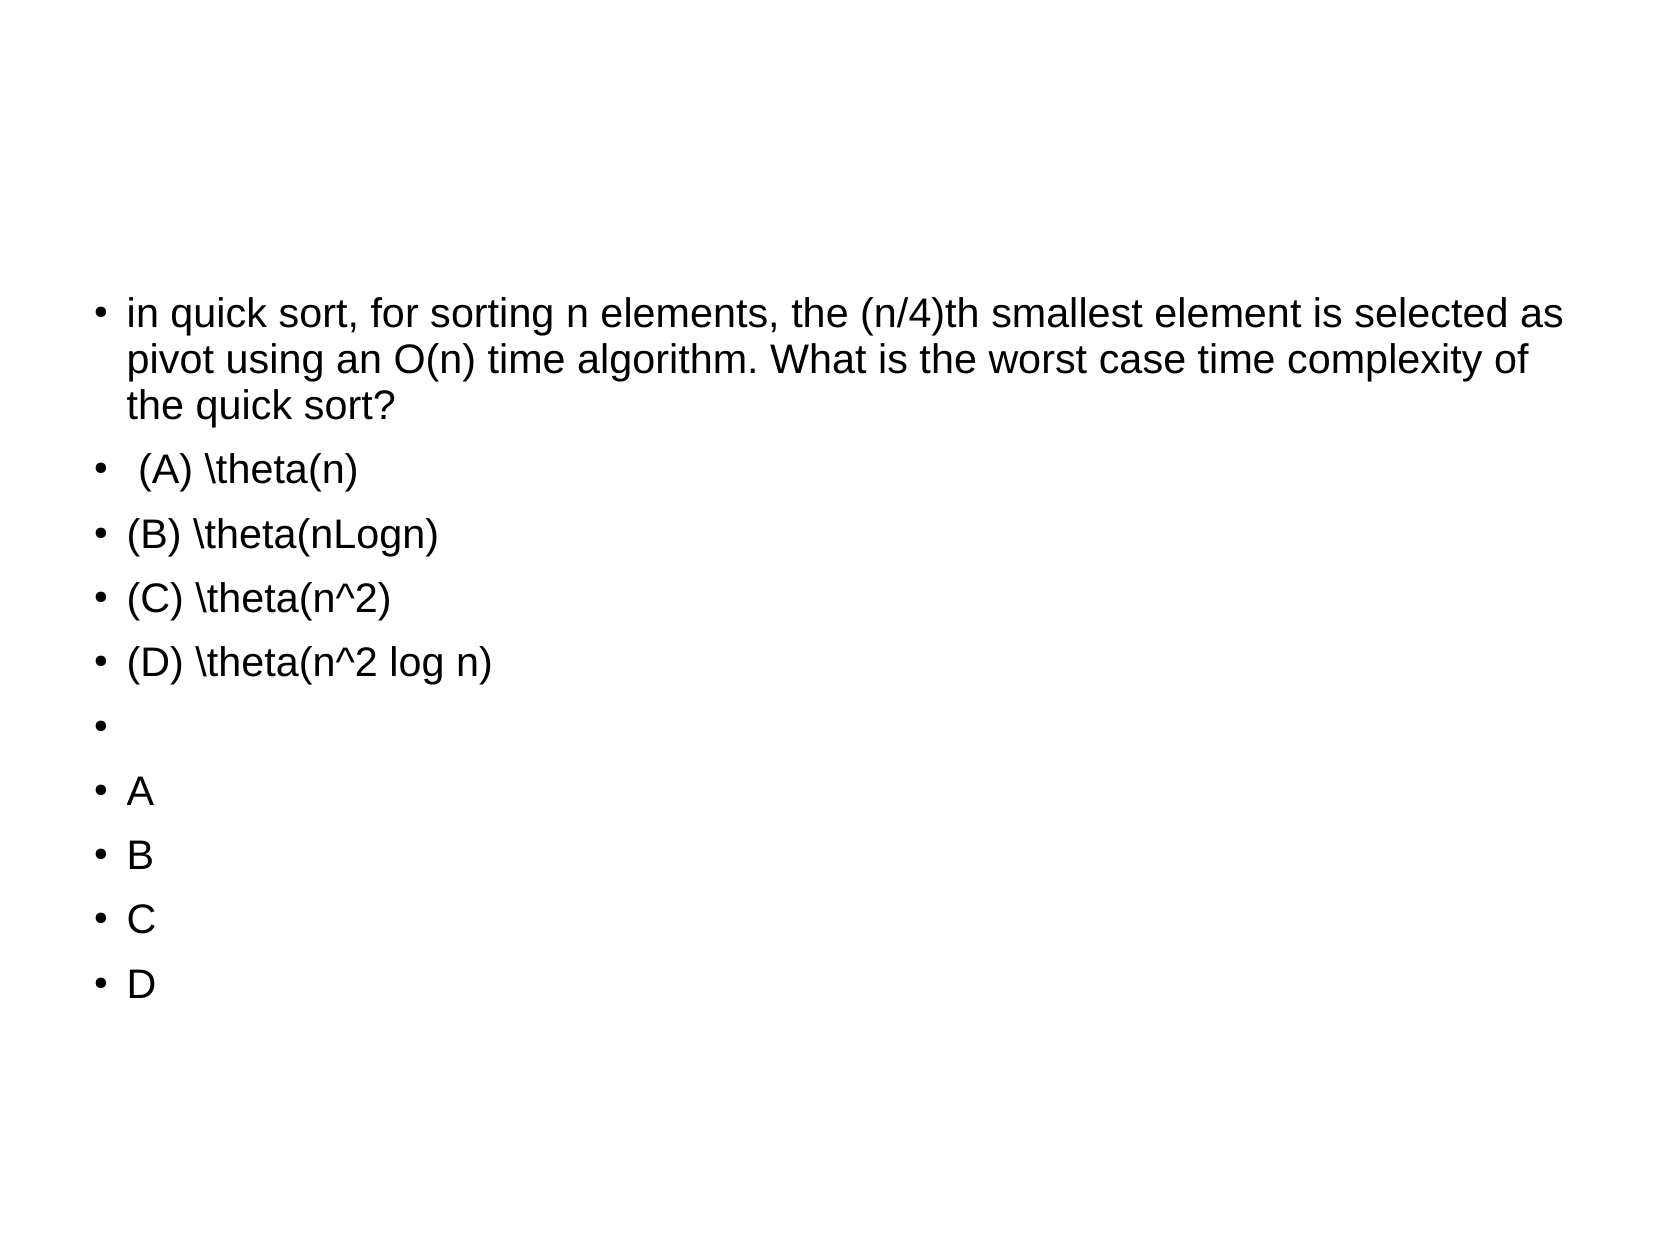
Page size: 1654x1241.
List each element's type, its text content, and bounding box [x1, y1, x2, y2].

list in quick sort, for sorting n elements, the (n/4)th smallest element is selected as pivot using an O(n) time algorithm. What is the worst case time complexity of the quick sort? (A) \theta(n) (B) \theta(nLogn) (C) \theta(n^2) (D) \theta(n^2 log n) A B C D [82, 290, 1571, 1010]
